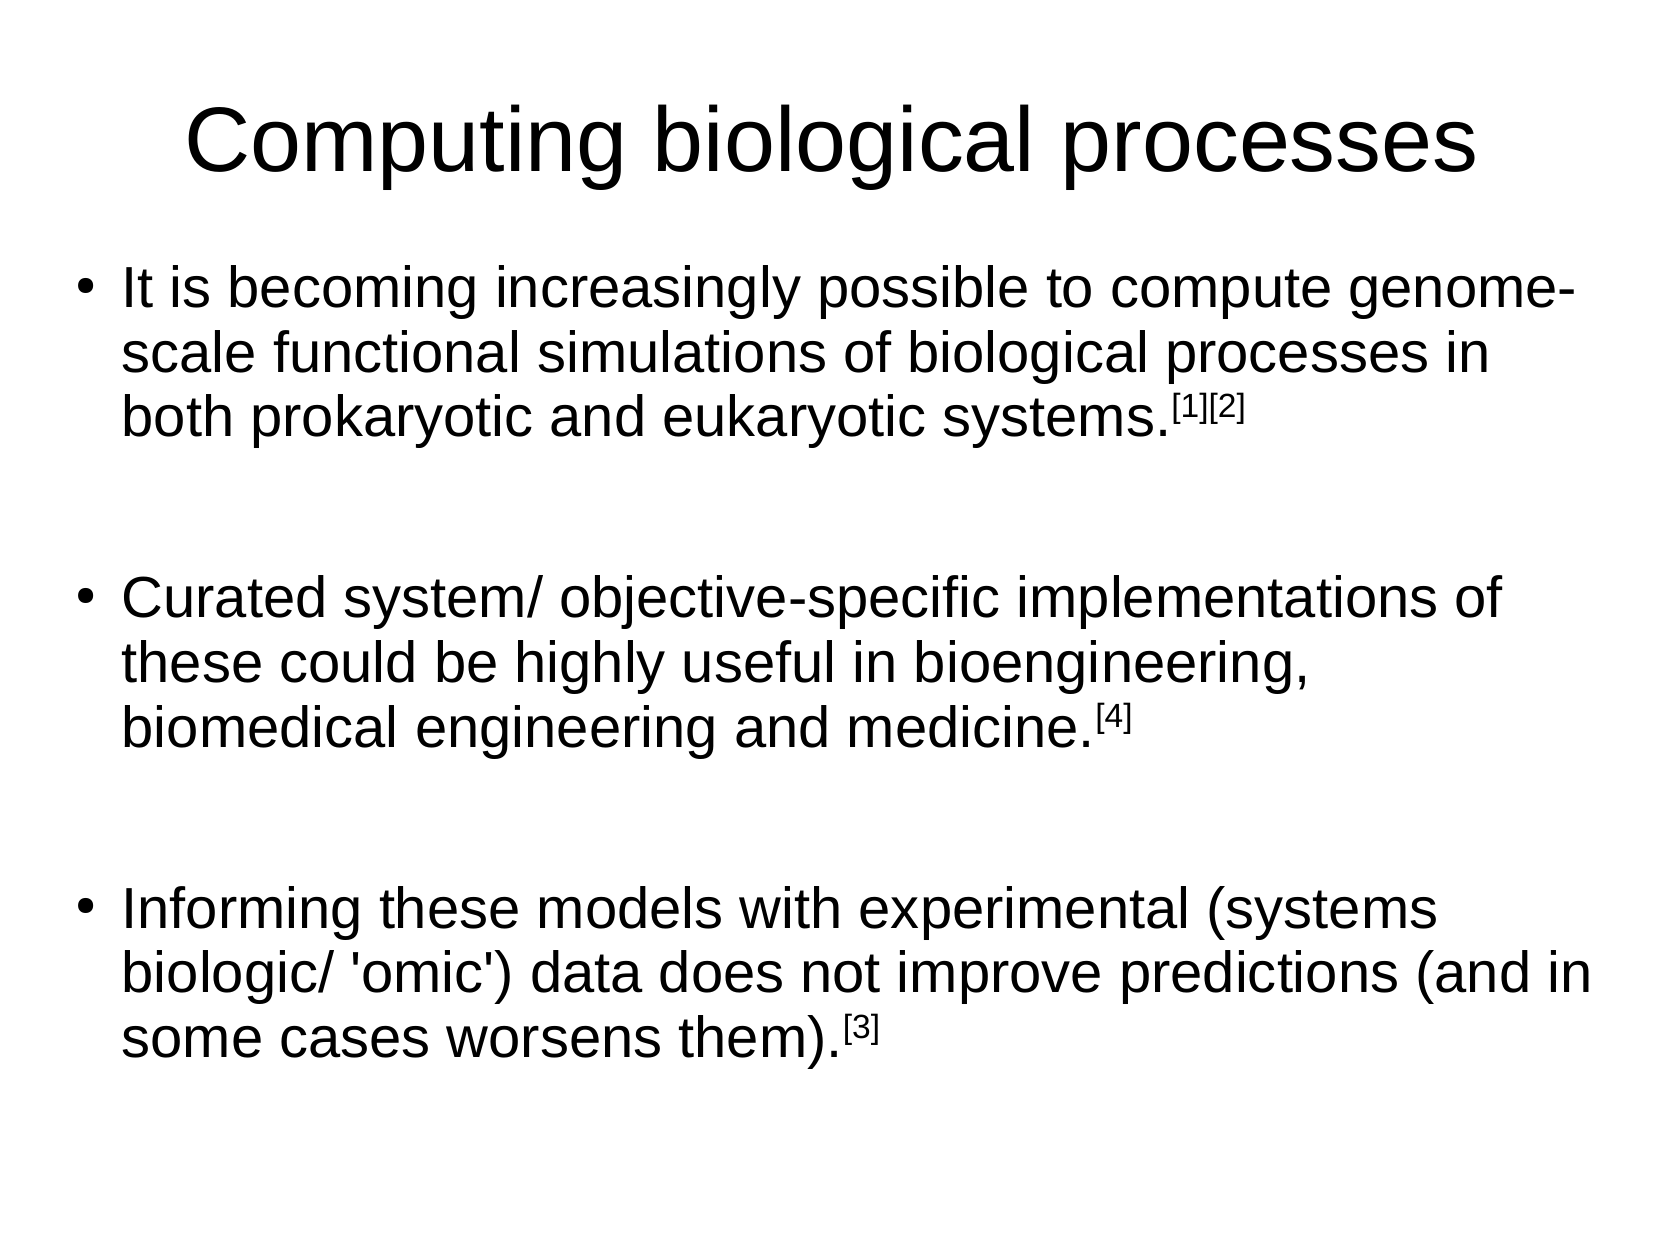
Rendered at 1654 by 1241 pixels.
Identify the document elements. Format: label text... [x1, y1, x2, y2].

list It is becoming increasingly possible to compute genome-scale functional simulations of biological processes in both prokaryotic and eukaryotic systems.[1][2] Curated system/ objective-specific implementations of these could be highly useful in bioengineering, biomedical engineering and medicine.[4] Informing these models with experimental (systems biologic/ 'omic') data does not improve predictions (and in some cases worsens them).[3] [60, 255, 1598, 1126]
title Computing biological processes [30, 23, 1636, 256]
